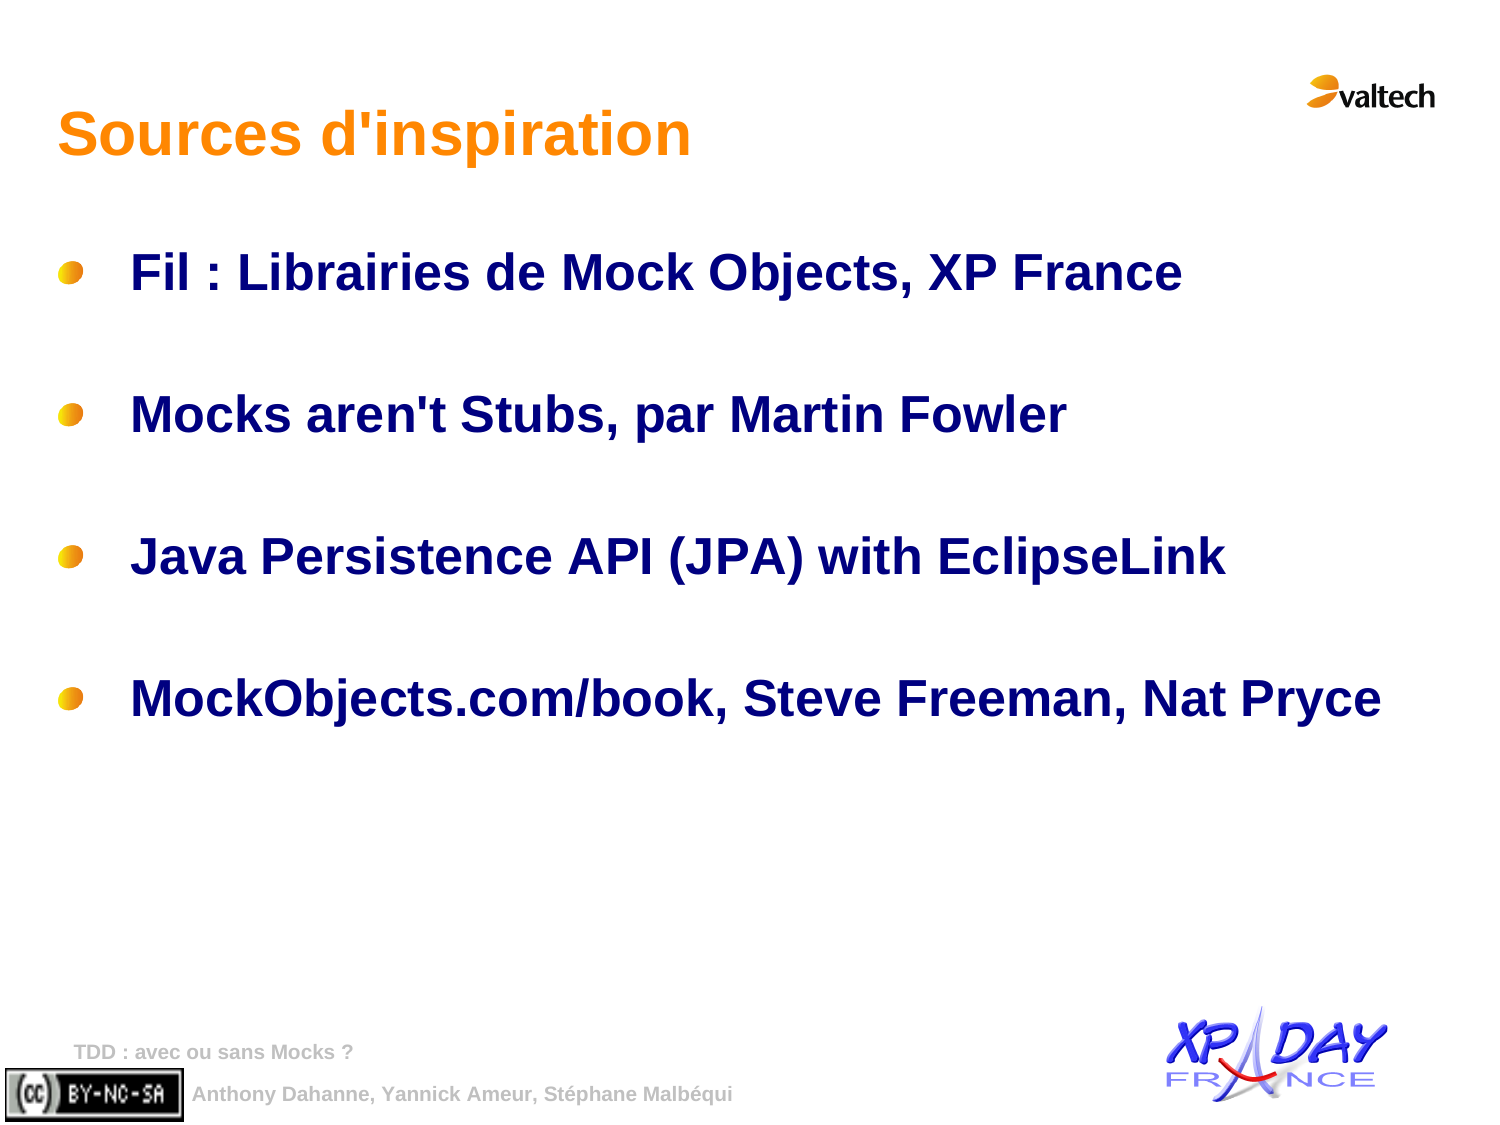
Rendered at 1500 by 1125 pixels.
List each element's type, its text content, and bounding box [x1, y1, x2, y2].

picture [1163, 1003, 1388, 1102]
picture [1305, 73, 1436, 109]
list Fil : Librairies de Mock Objects, XP France Mocks aren't Stubs, par Martin Fowler Java Persistence API (JPA) with EclipseLink MockObjects.com/book, Steve Freeman, Nat Pryce [57, 243, 1388, 986]
picture [5, 1068, 184, 1122]
title Sources d'inspiration [56, 49, 1293, 219]
